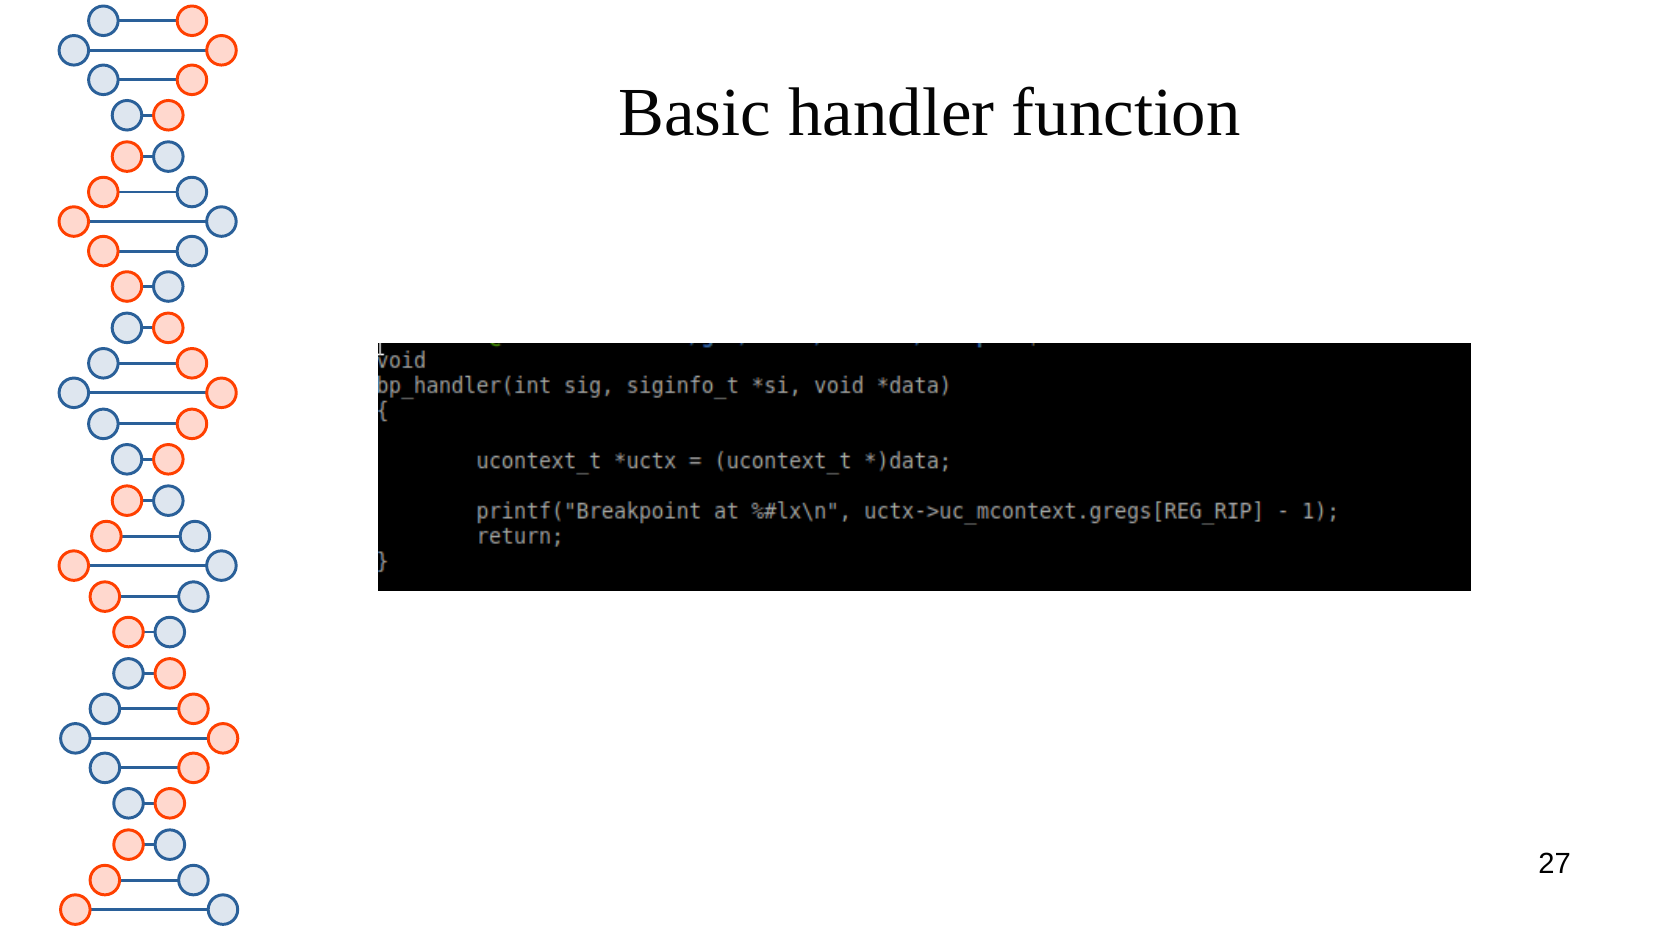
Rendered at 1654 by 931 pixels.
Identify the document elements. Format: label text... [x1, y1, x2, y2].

picture [378, 343, 1471, 591]
title Basic handler function [265, 35, 1595, 189]
